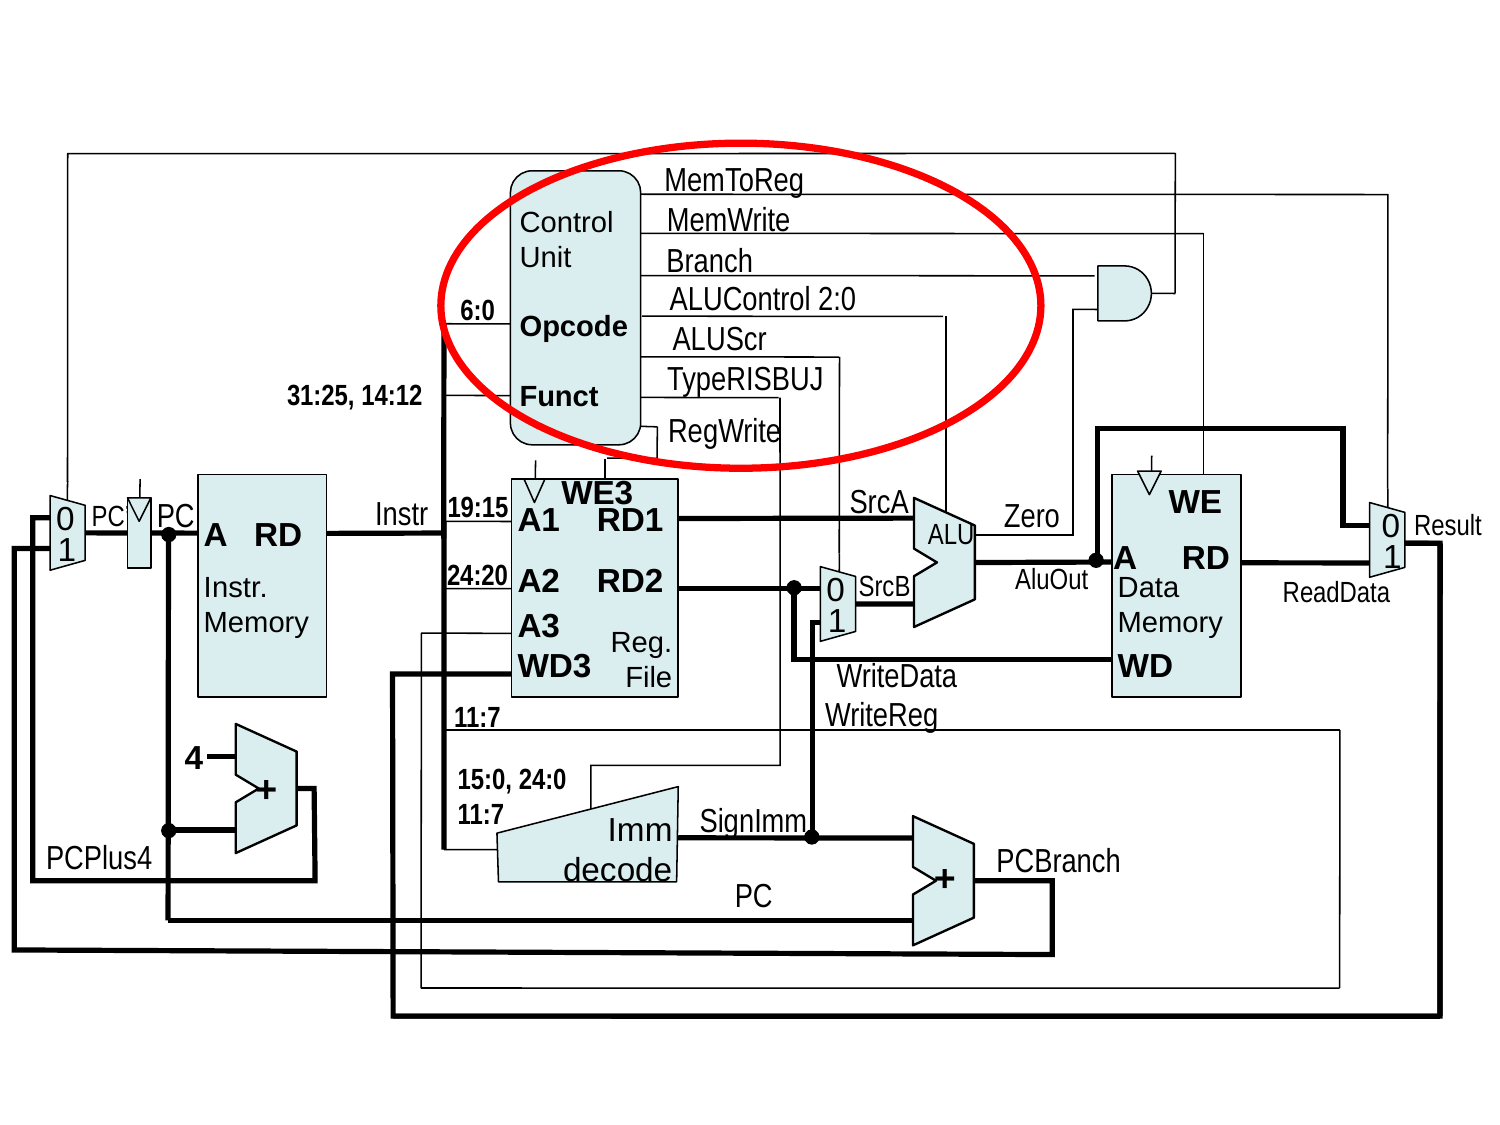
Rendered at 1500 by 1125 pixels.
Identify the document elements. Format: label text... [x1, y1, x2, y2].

text_box Instr. Memory [197, 560, 327, 698]
text_box Imm decode [496, 786, 679, 882]
text_box MemWrite [649, 204, 797, 245]
text_box [787, 580, 802, 595]
text_box [913, 557, 975, 628]
text_box [804, 830, 819, 844]
text_box Zero [998, 488, 1067, 541]
text_box A3 WD3 [511, 598, 606, 691]
text_box SrcA [843, 474, 915, 527]
text_box Data Memory [1111, 474, 1241, 530]
text_box WE [1162, 474, 1245, 527]
text_box A1 RD1 [511, 492, 679, 545]
text_box + [249, 759, 309, 817]
text_box 0 [1385, 516, 1395, 529]
text_box Data Memory [1111, 583, 1241, 698]
text_box SrcB [852, 561, 917, 609]
text_box 11:7 [448, 692, 507, 740]
text_box AluOut [1009, 554, 1095, 602]
text_box ALUControl 2:0 [651, 271, 863, 323]
text_box + [927, 848, 987, 906]
text_box 1 [821, 593, 853, 646]
text_box 1 [1365, 529, 1408, 581]
text_box PC’ [81, 491, 137, 538]
text_box [127, 497, 151, 569]
text_box 0 [820, 561, 851, 614]
text_box A RD [1107, 530, 1252, 583]
text_box Instr [357, 486, 435, 538]
text_box ALU [911, 509, 981, 557]
text_box [912, 886, 974, 946]
text_box [235, 723, 297, 783]
text_box Result [1408, 500, 1489, 548]
text_box PCPlus4 [28, 829, 159, 882]
text_box WriteReg [819, 686, 945, 739]
text_box 0 [60, 509, 70, 522]
text_box 19:15 [447, 482, 511, 530]
text_box [912, 816, 974, 876]
text_box ReadData [1276, 567, 1397, 615]
text_box PCBranch [990, 832, 1128, 885]
text_box A RD [197, 507, 327, 560]
text_box Reg. File [511, 606, 679, 698]
text_box 0 [1363, 497, 1407, 550]
text_box Reg. File [650, 479, 679, 492]
text_box [1089, 553, 1104, 568]
text_box 1 [51, 522, 83, 574]
text_box [235, 794, 297, 854]
text_box Control Unit Opcode Funct [510, 415, 572, 445]
text_box [524, 479, 545, 503]
text_box PC [716, 868, 779, 921]
text_box [1137, 471, 1162, 495]
text_box PC [151, 488, 197, 541]
text_box SignImm [681, 793, 814, 845]
text_box Reg. File [511, 545, 679, 553]
text_box WriteData [830, 648, 964, 701]
text_box 31:25, 14:12 [270, 370, 429, 417]
text_box WE3 [555, 465, 650, 518]
text_box WD [1111, 638, 1194, 691]
text_box Instr. Memory [197, 474, 327, 507]
text_box Reg. File [540, 479, 555, 492]
text_box 15:0, 24:0 11:7 [451, 754, 573, 837]
text_box Reg. File [511, 479, 529, 492]
text_box MemToReg [646, 152, 811, 204]
text_box Branch [648, 233, 760, 286]
text_box WriteData [904, 667, 915, 685]
text_box [1097, 265, 1152, 321]
text_box [913, 497, 939, 509]
text_box 0 [830, 580, 840, 593]
text_box Control Unit Opcode Funct [510, 170, 562, 196]
text_box 4 [169, 728, 218, 784]
text_box [161, 823, 176, 838]
text_box [81, 504, 86, 561]
text_box ALUScr [654, 311, 793, 351]
text_box Control Unit Opcode Funct [510, 170, 641, 445]
text_box TypeRISBUJ [649, 351, 830, 404]
text_box [851, 575, 856, 633]
text_box A2 RD2 [511, 553, 679, 606]
text_box 24:20 [441, 550, 511, 598]
text_box [161, 527, 176, 542]
text_box RegWrite [650, 403, 788, 456]
text_box 6:0 [445, 285, 502, 333]
text_box 0 [50, 490, 81, 543]
